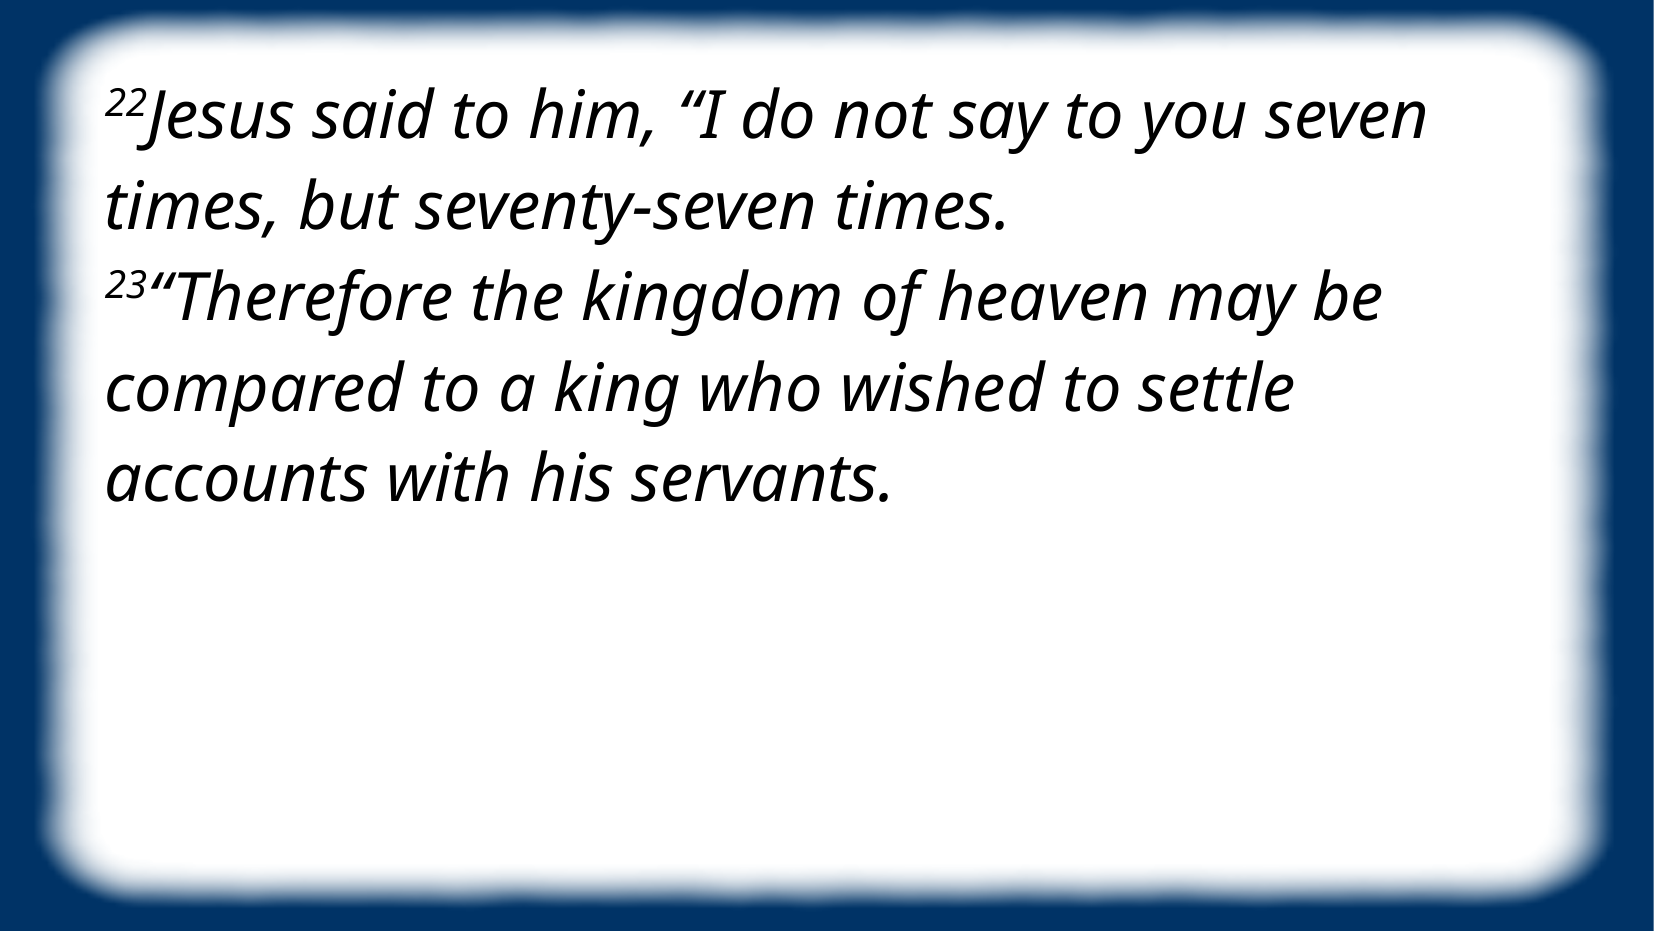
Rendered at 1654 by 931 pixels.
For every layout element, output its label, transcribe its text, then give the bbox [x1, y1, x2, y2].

text_box 22Jesus said to him, “I do not say to you seven times, but seventy-seven times. 23“Therefore the kingdom of heaven may be compared to a king who wished to settle accounts with his servants. [90, 60, 1546, 519]
picture [0, 0, 1654, 931]
